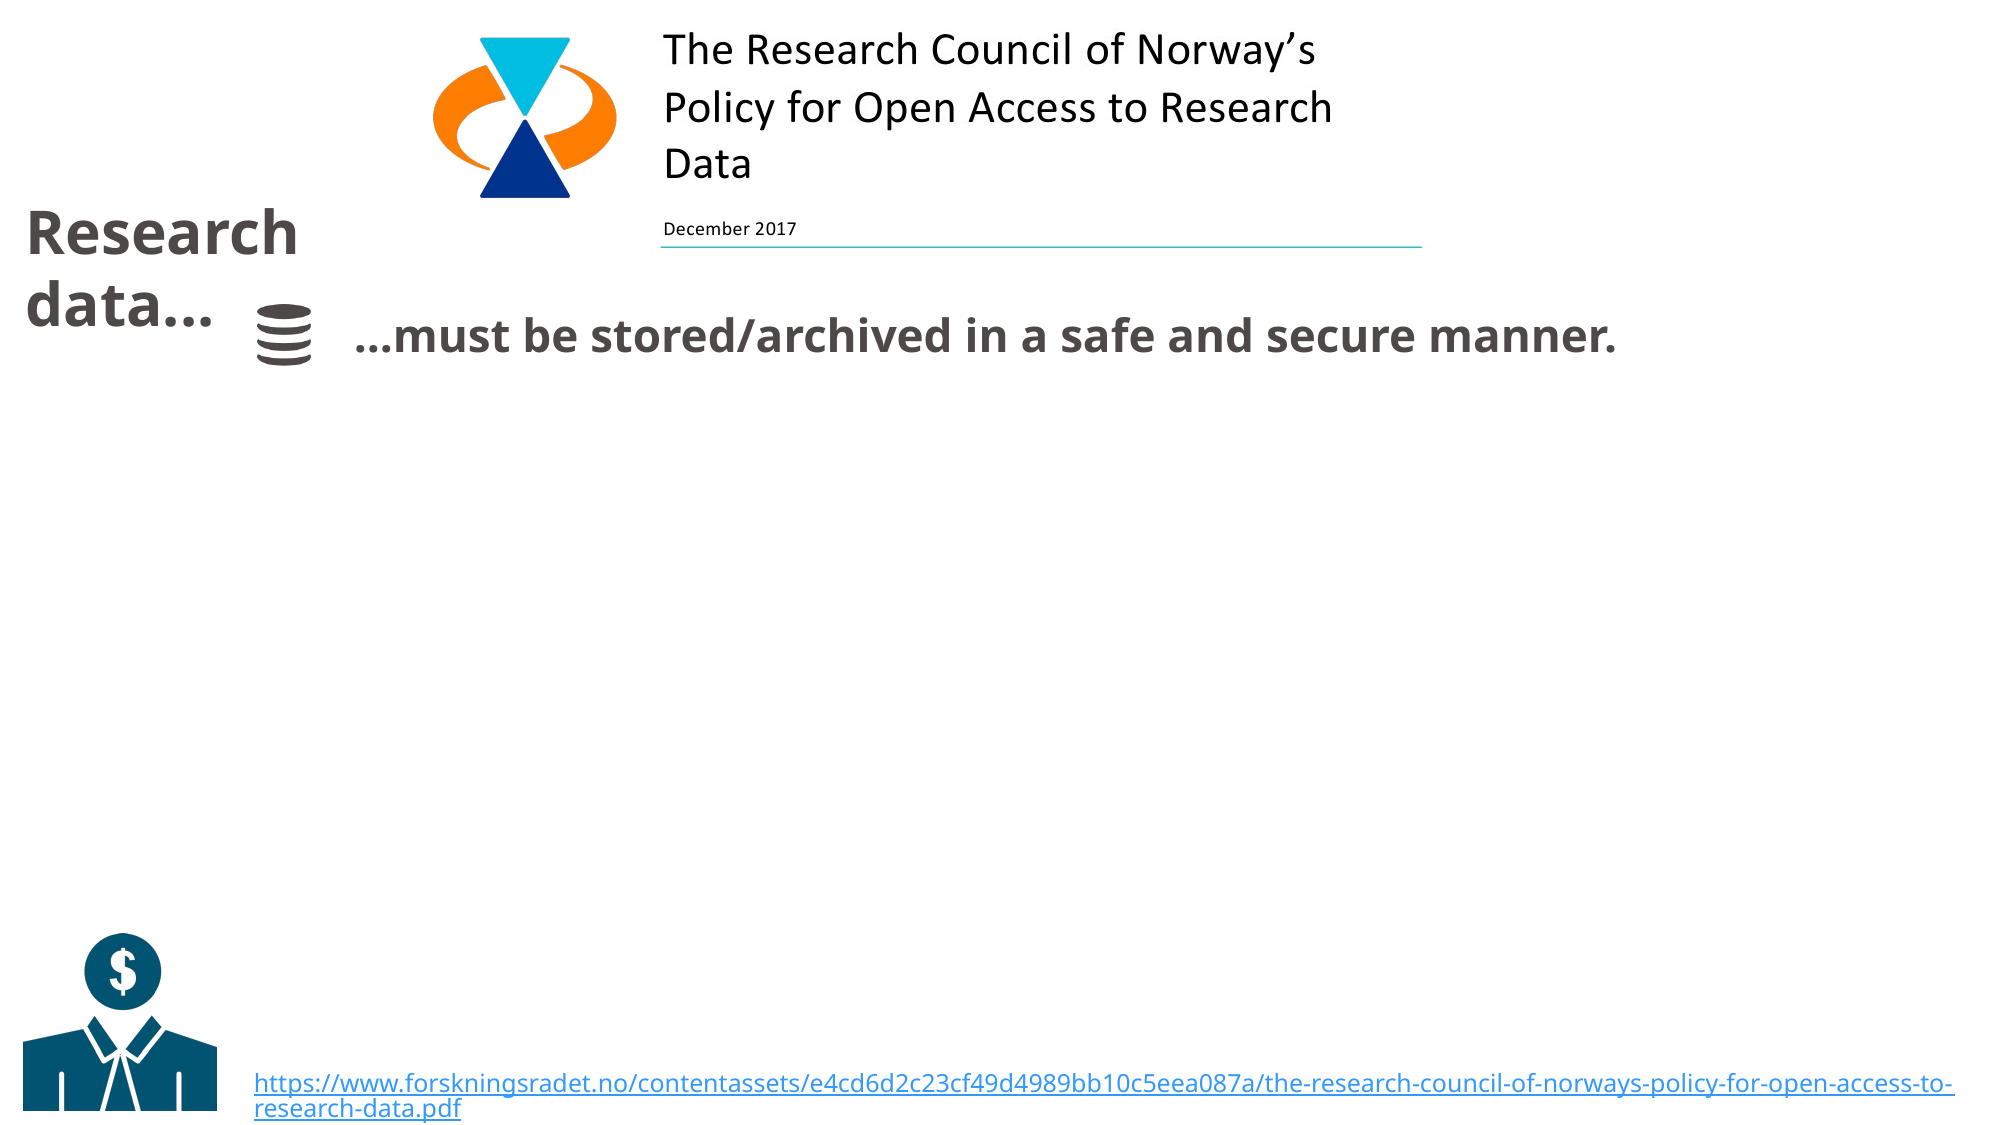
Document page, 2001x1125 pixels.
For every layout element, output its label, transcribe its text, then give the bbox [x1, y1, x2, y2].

text_box ...must be stored/archived in a safe and secure manner. [338, 292, 2000, 982]
text_box Research data... [10, 178, 503, 354]
text_box https://www.forskningsradet.no/contentassets/e4cd6d2c23cf49d4989bb10c5eea087a/the-research-council-of-norways-policy-for-open-access-to-research-data.pdf [238, 1052, 1977, 1125]
picture [60, 1072, 64, 1111]
picture [110, 948, 135, 995]
picture [410, 3, 639, 232]
picture [177, 1072, 181, 1111]
picture [650, 20, 1431, 271]
picture [257, 354, 311, 366]
picture [23, 933, 217, 1111]
